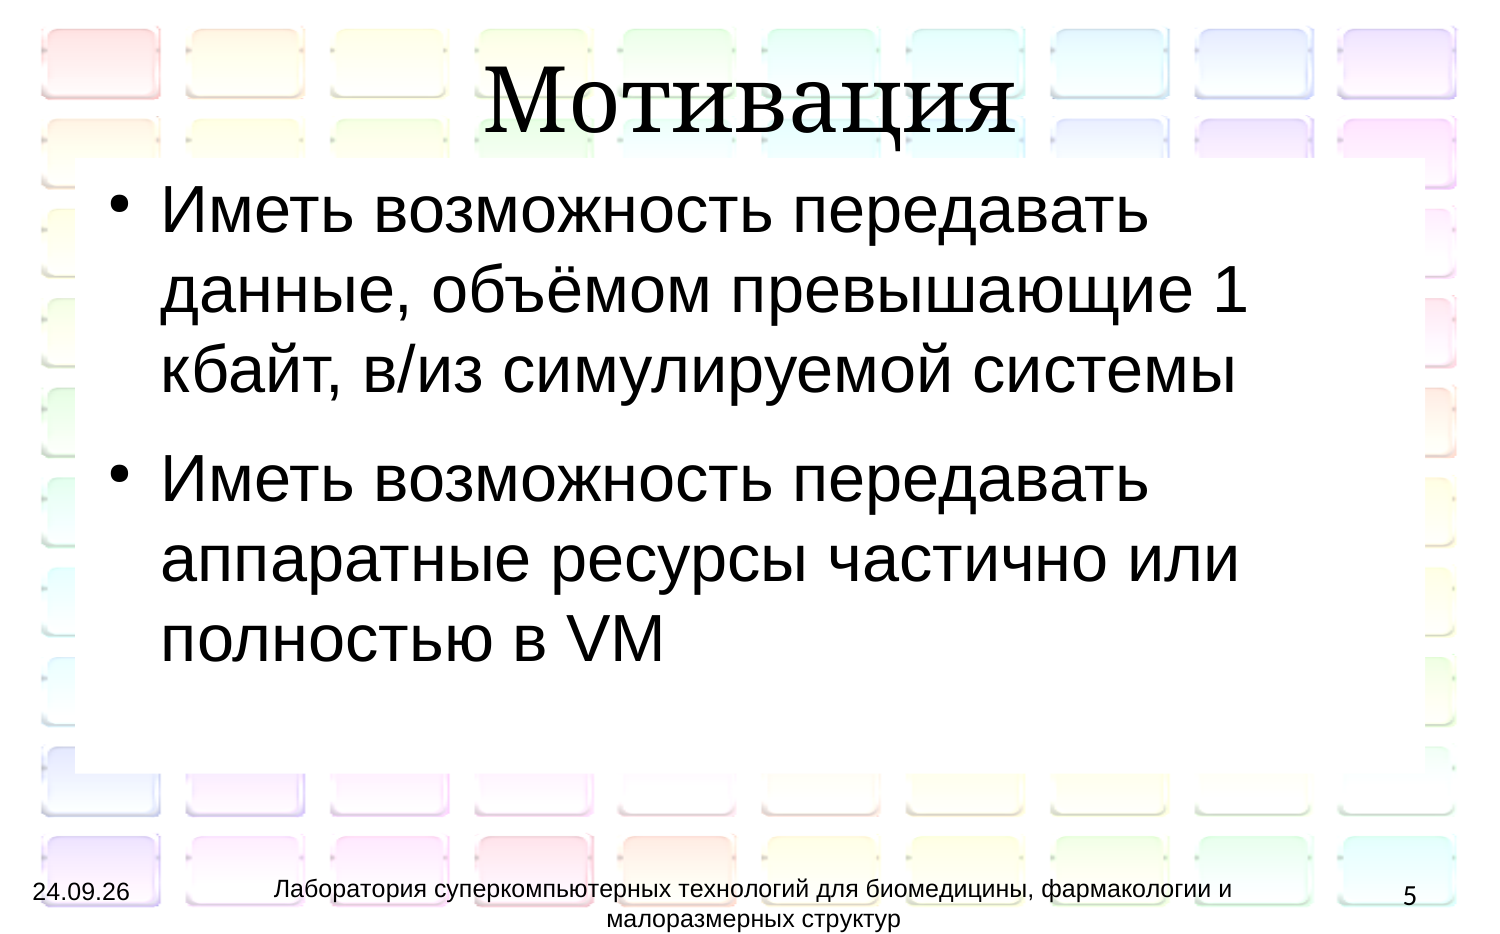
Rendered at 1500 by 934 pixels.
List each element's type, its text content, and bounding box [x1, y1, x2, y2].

picture [0, 0, 1500, 934]
text_box 11.03.12 [17, 868, 184, 918]
text_box <номер> [1387, 868, 1473, 918]
title Мотивация [75, 32, 1426, 157]
list Иметь возможность передавать данные, объёмом превышающие 1 кбайт, в/из симулируемой системы Иметь возможность передавать аппаратные ресурсы частично или полностью в VM [75, 157, 1426, 774]
text_box Лаборатория суперкомпьютерных технологий для биомедицины, фармакологии и малоразмерных структур [171, 864, 1338, 915]
